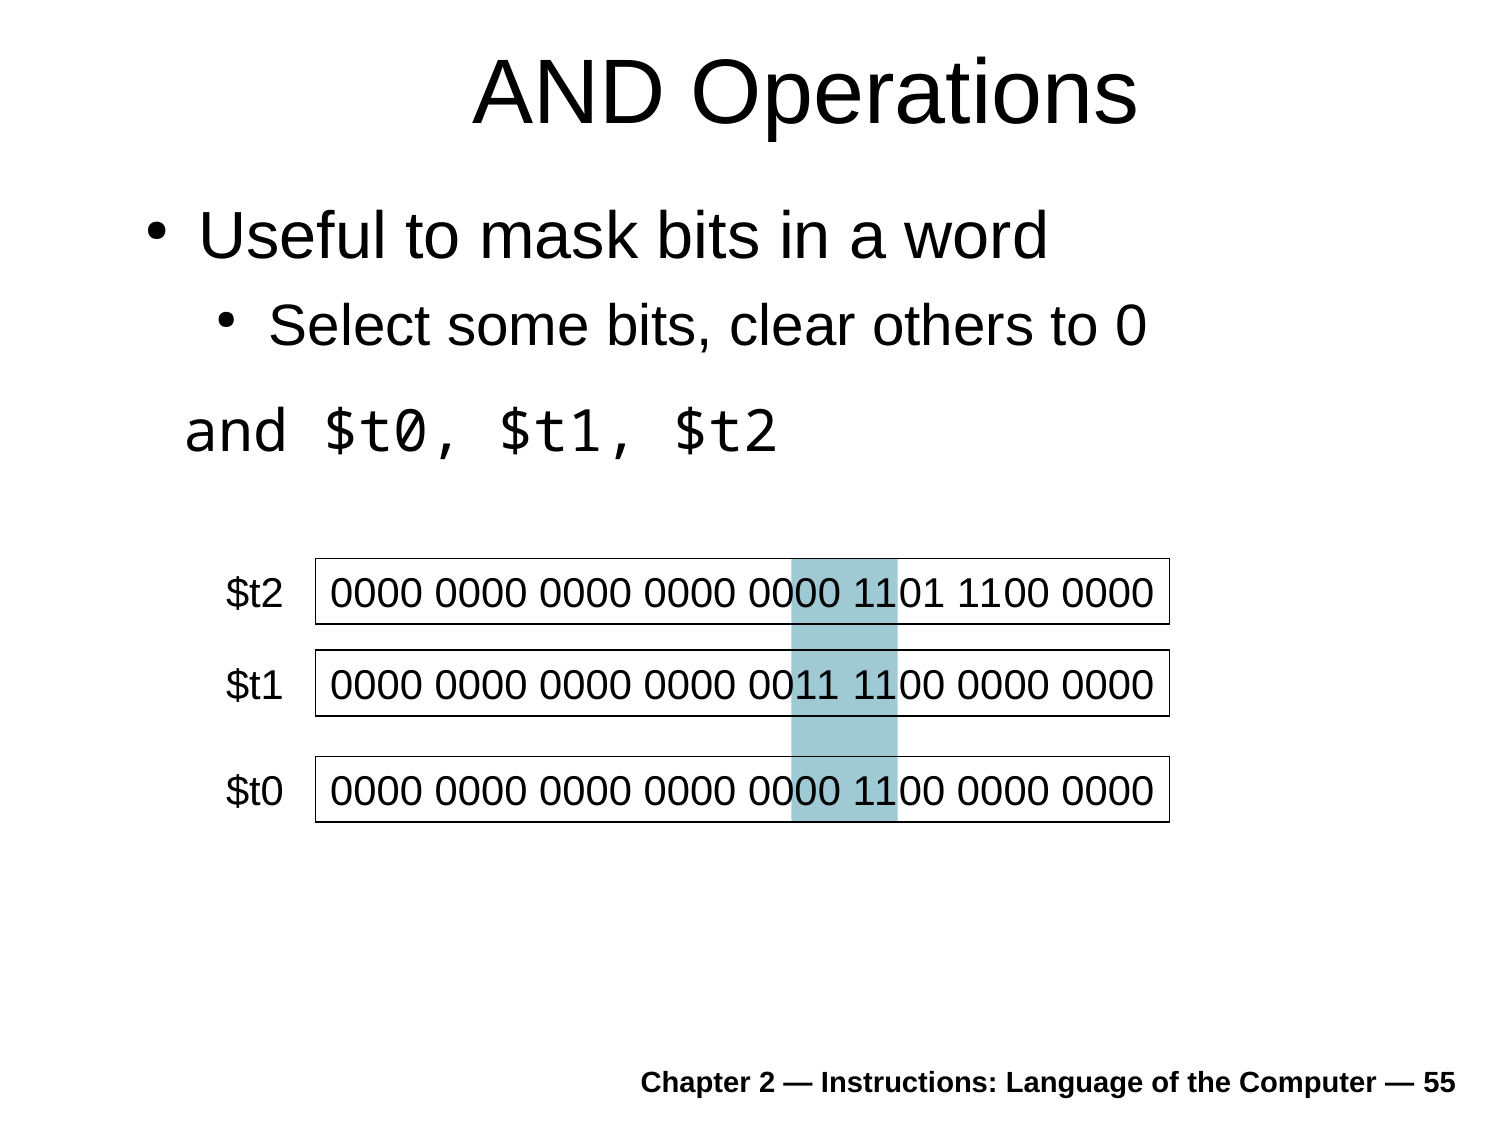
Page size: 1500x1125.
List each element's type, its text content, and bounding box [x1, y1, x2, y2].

text_box 0000 0000 0000 0000 0000 1101 1100 0000 [315, 558, 1170, 624]
title AND Operations [112, 23, 1468, 149]
list Useful to mask bits in a word Select some bits, clear others to 0 and $t0, $t1, $t2 [112, 184, 1469, 525]
text_box Chapter 2 — Instructions: Language of the Computer — <number> [277, 1046, 1471, 1106]
text_box $t1 [211, 650, 300, 716]
text_box 0000 0000 0000 0000 0011 1100 0000 0000 [315, 650, 1170, 716]
text_box [791, 716, 898, 756]
text_box 0000 0000 0000 0000 0000 1100 0000 0000 [315, 756, 1170, 822]
text_box $t0 [211, 756, 300, 822]
text_box [791, 624, 898, 650]
text_box $t2 [211, 558, 300, 624]
